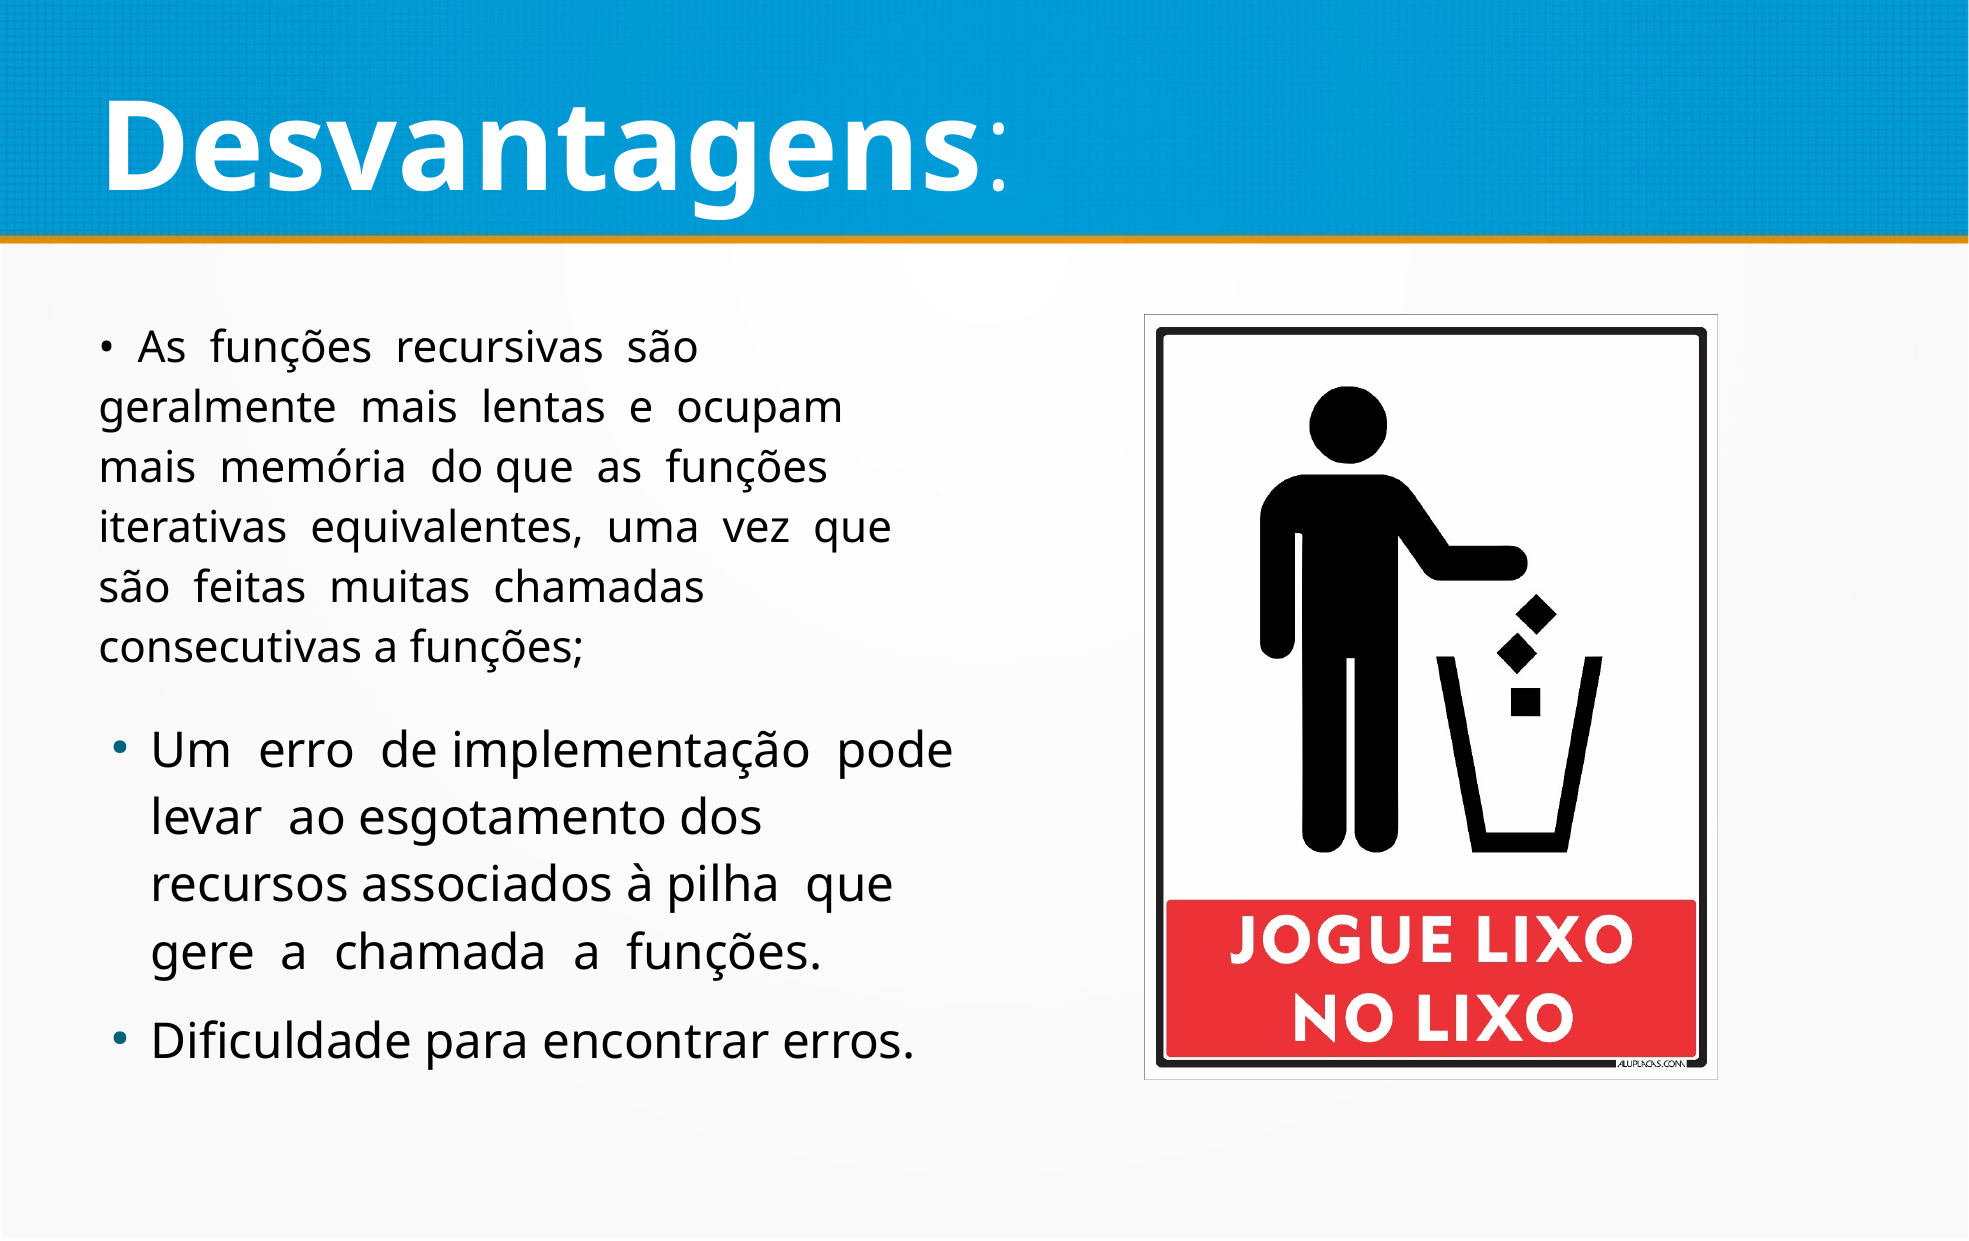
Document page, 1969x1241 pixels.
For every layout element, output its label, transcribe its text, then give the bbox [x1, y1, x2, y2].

title Desvantagens: [98, 19, 1870, 227]
list • As funções recursivas são geralmente mais lentas e ocupam mais memória do que as funções iterativas equivalentes, uma vez que são feitas muitas chamadas consecutivas a funções; [98, 315, 958, 680]
picture [0, 233, 1969, 1241]
list Um erro de implementação pode levar ao esgotamento dos recursos associados à pilha que gere a chamada a funções. Dificuldade para encontrar erros. [98, 714, 958, 1080]
